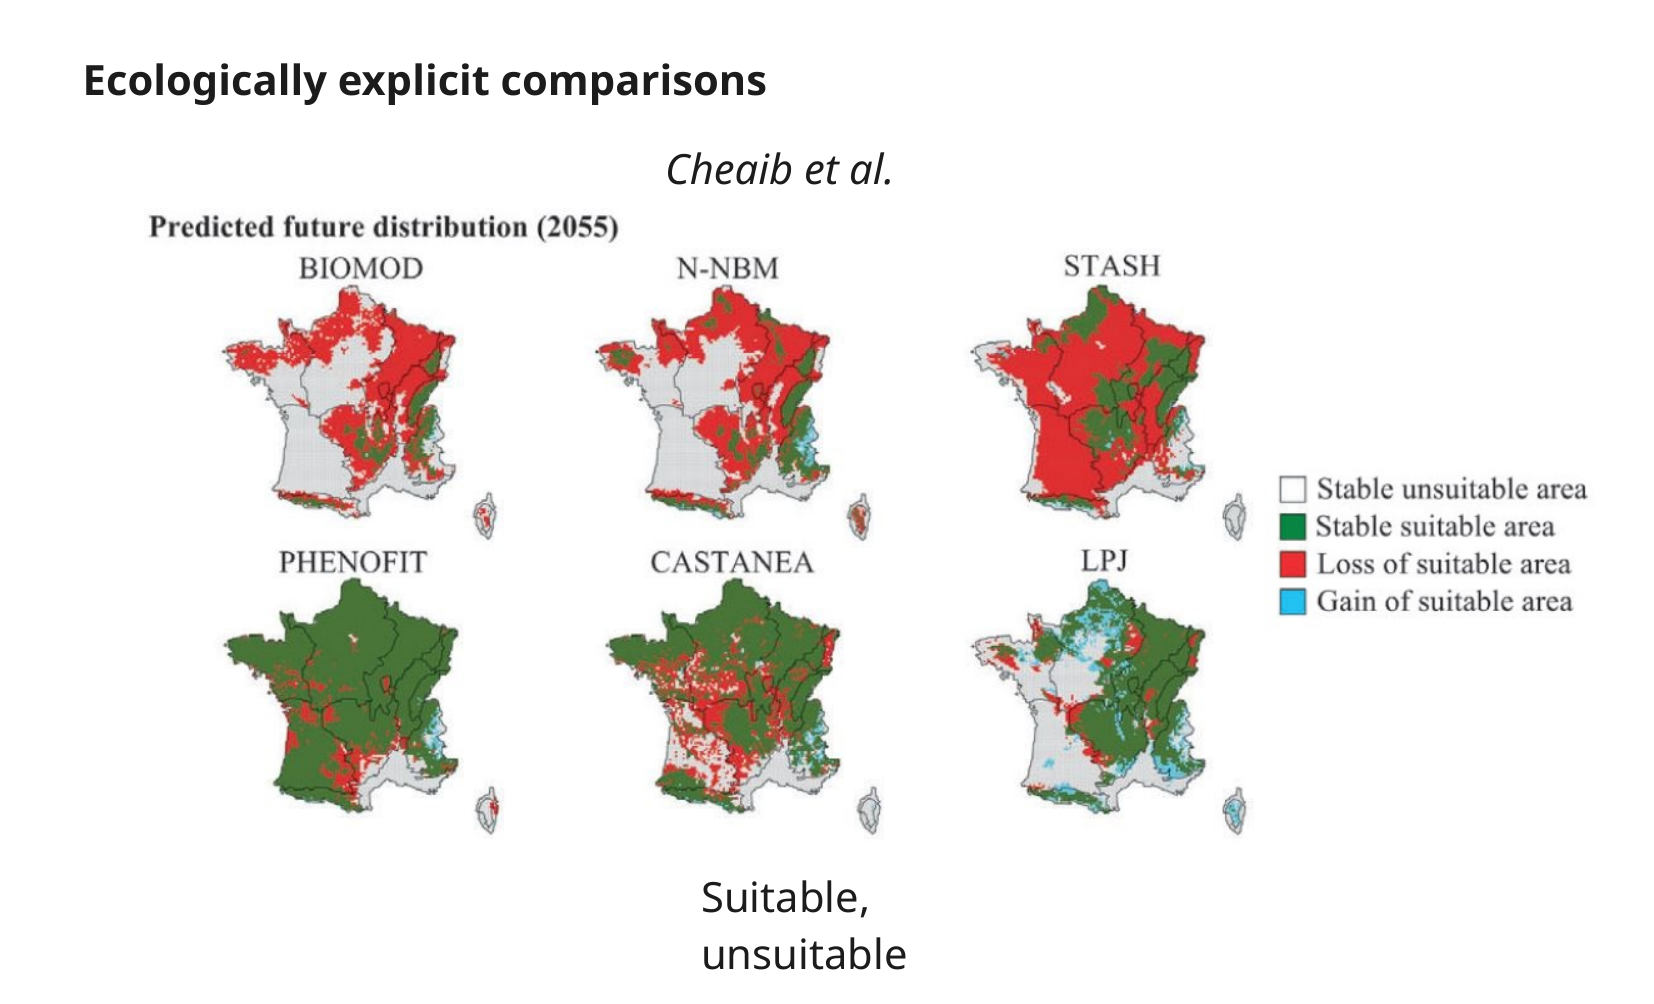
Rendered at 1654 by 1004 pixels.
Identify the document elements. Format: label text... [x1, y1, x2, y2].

text_box Ecologically explicit comparisons [82, 51, 1571, 130]
text_box Cheaib et al. (2012) [665, 139, 989, 208]
picture [144, 208, 1604, 855]
text_box Suitable, unsuitable [701, 868, 1047, 948]
